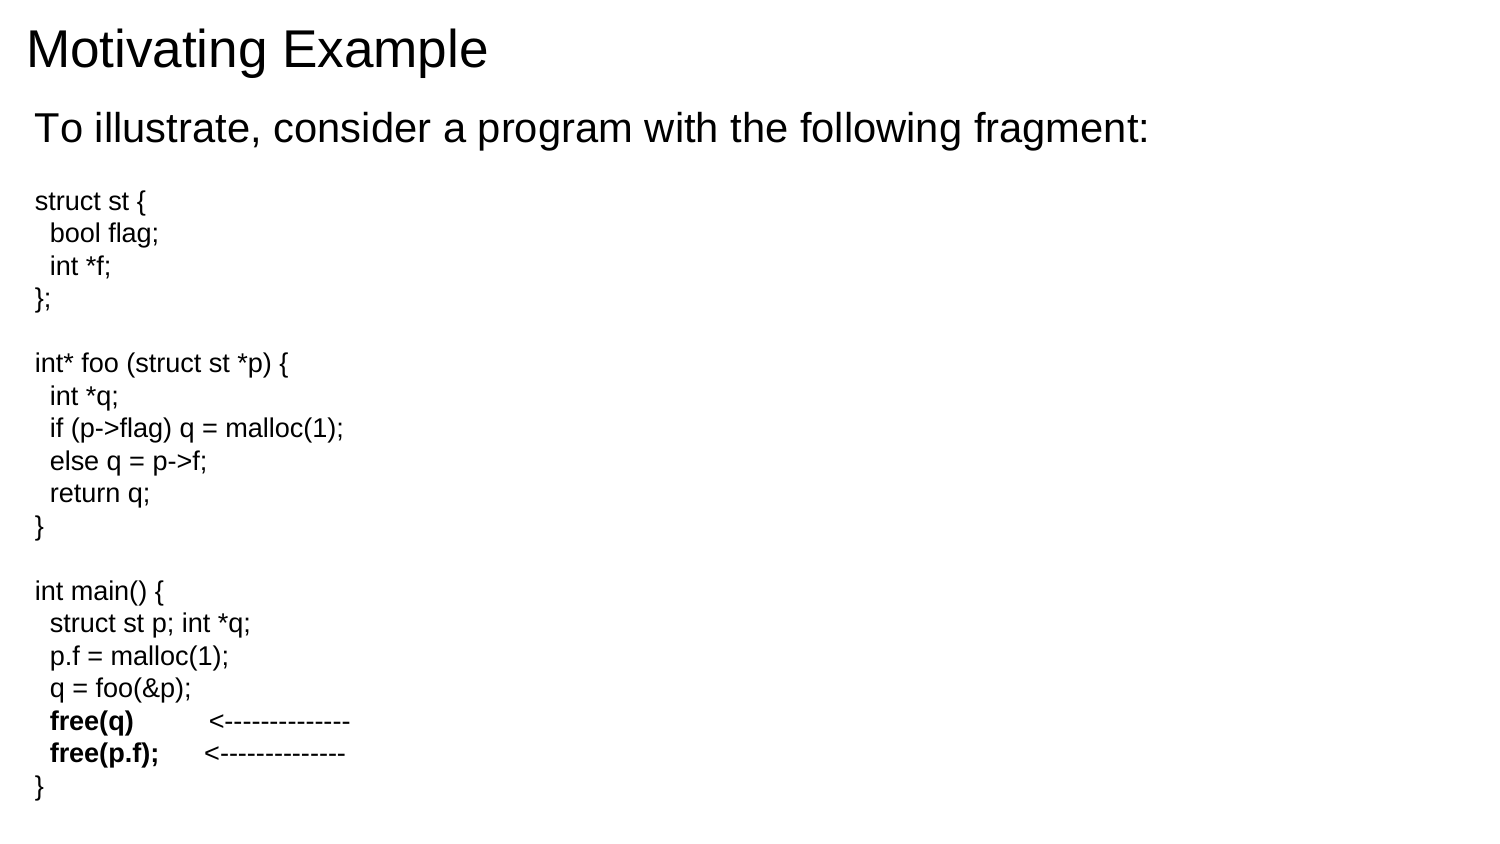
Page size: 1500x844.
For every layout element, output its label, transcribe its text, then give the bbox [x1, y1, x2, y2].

title Motivating Example [11, 0, 1409, 94]
text_box To illustrate, consider a program with the following fragment: struct st { bool flag; int *f; }; int* foo (struct st *p) { int *q; if (p->flag) q = malloc(1); else q = p->f; return q; } int main() { struct st p; int *q; p.f = malloc(1); q = foo(&p); free(q) <-------------- free(p.f); <-------------- } [19, 93, 1435, 844]
